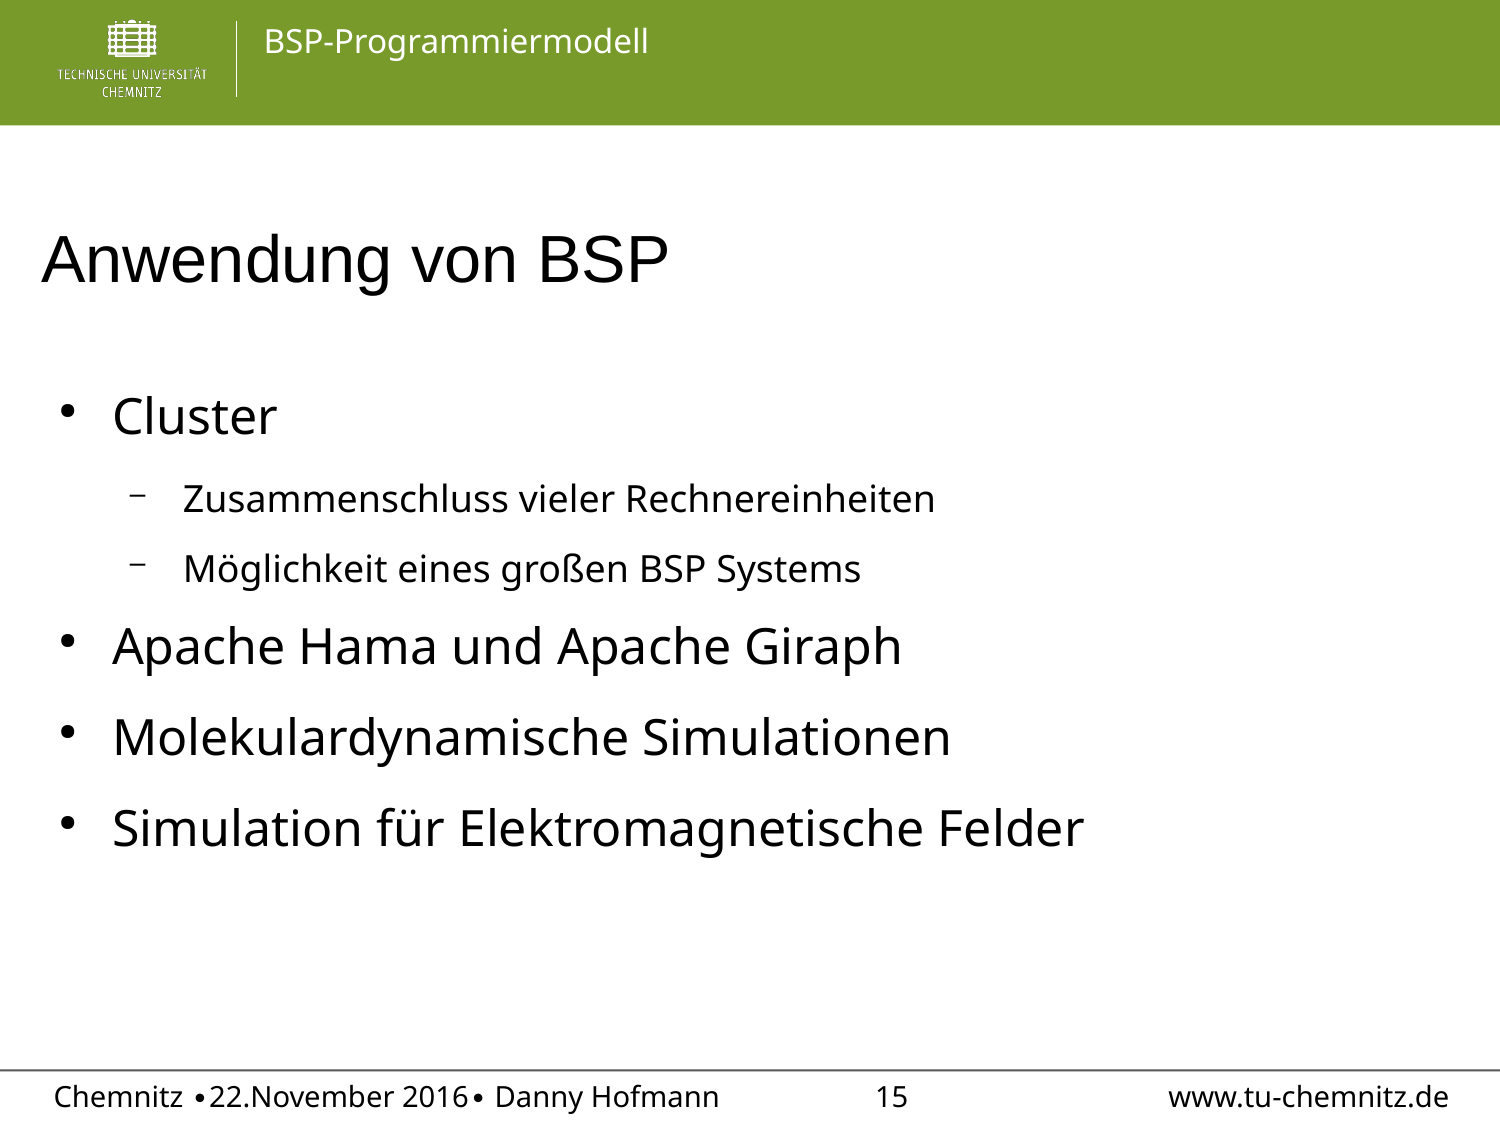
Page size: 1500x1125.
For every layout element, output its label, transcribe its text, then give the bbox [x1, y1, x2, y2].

list Cluster Zusammenschluss vieler Rechnereinheiten Möglichkeit eines großen BSP Systems Apache Hama und Apache Giraph Molekulardynamische Simulationen Simulation für Elektromagnetische Felder [41, 385, 1459, 1035]
title Anwendung von BSP [41, 162, 1459, 362]
picture [25, 0, 239, 130]
